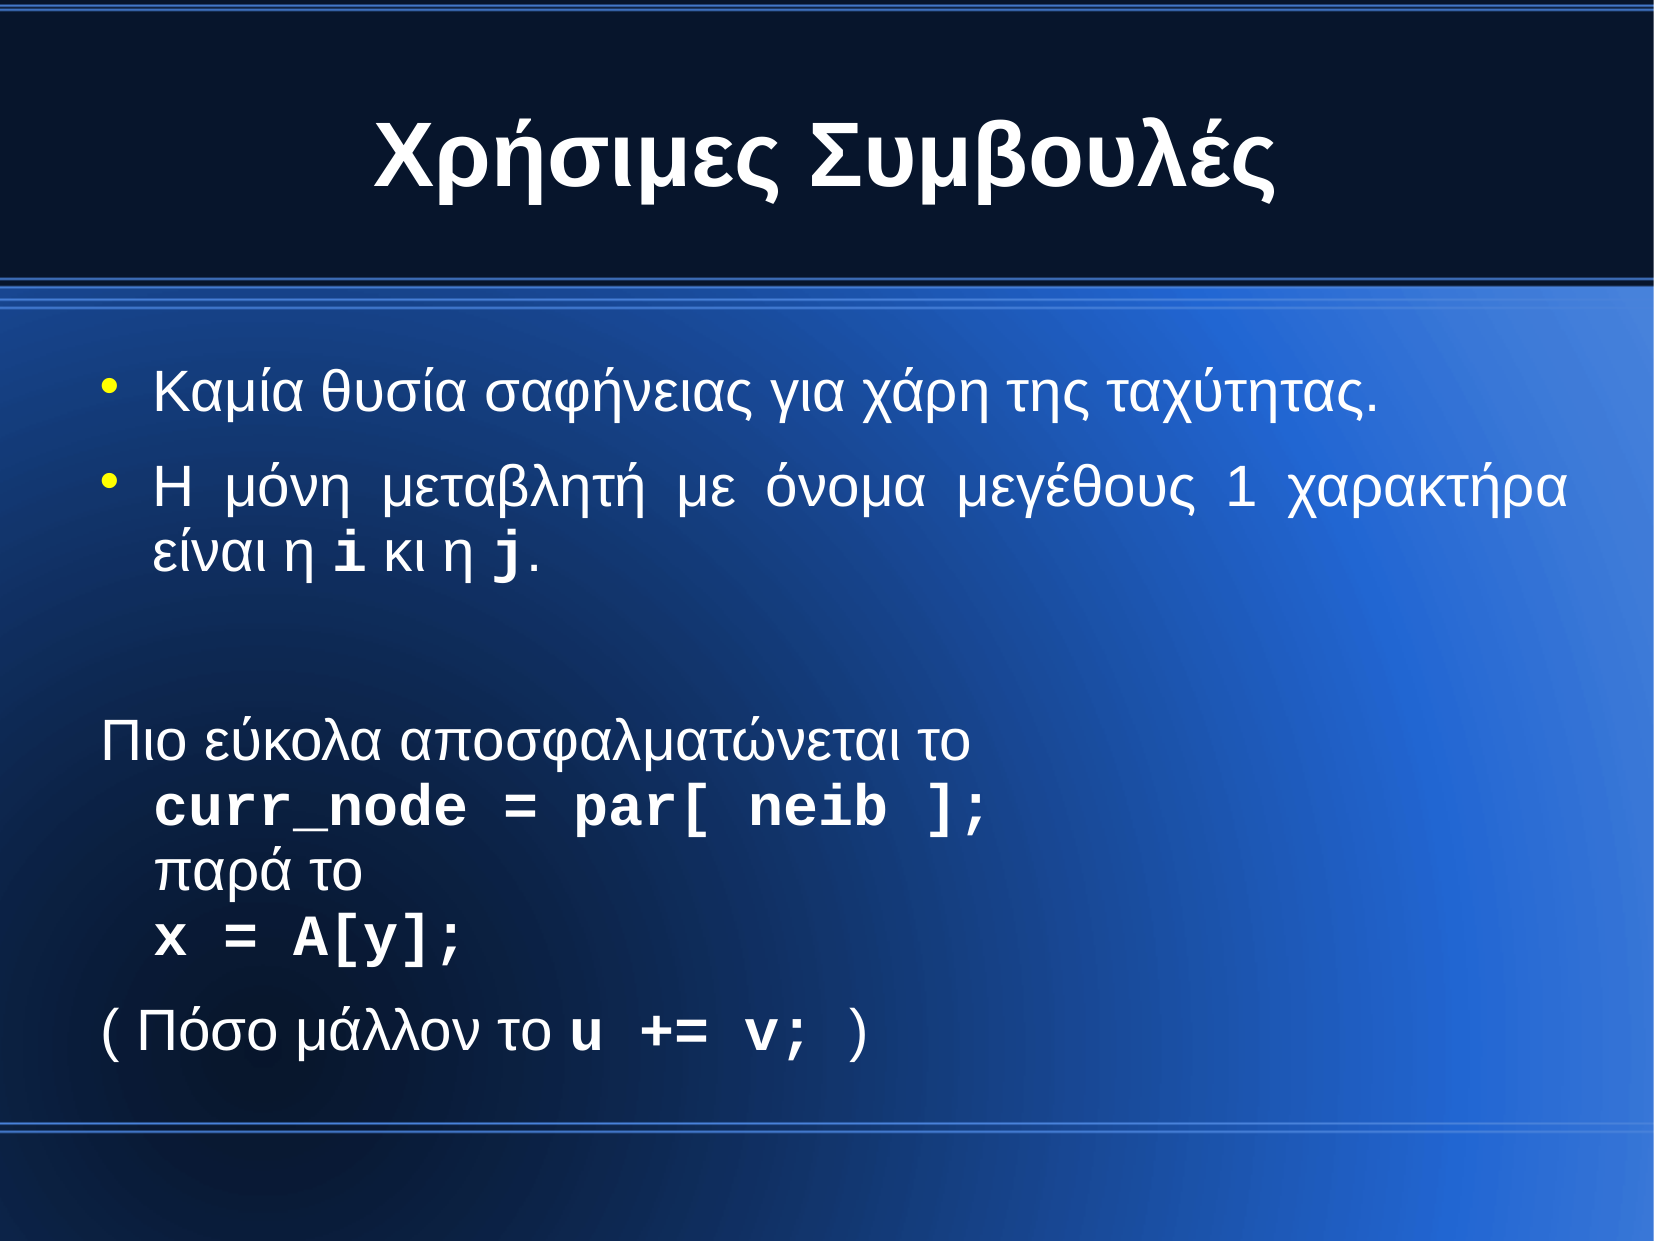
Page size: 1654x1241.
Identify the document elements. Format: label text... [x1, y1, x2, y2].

picture [0, 0, 1654, 1241]
list Καμία θυσία σαφήνειας για χάρη της ταχύτητας. Η μόνη μεταβλητή με όνομα μεγέθους 1 χαρακτήρα είναι η i κι η j. Πιο εύκολα αποσφαλματώνεται το curr_node = par[ neib ]; παρά το x = A[y]; ( Πόσο μάλλον το u += v; ) [82, 355, 1571, 1209]
title Χρήσιμες Συμβουλές [82, 49, 1571, 257]
